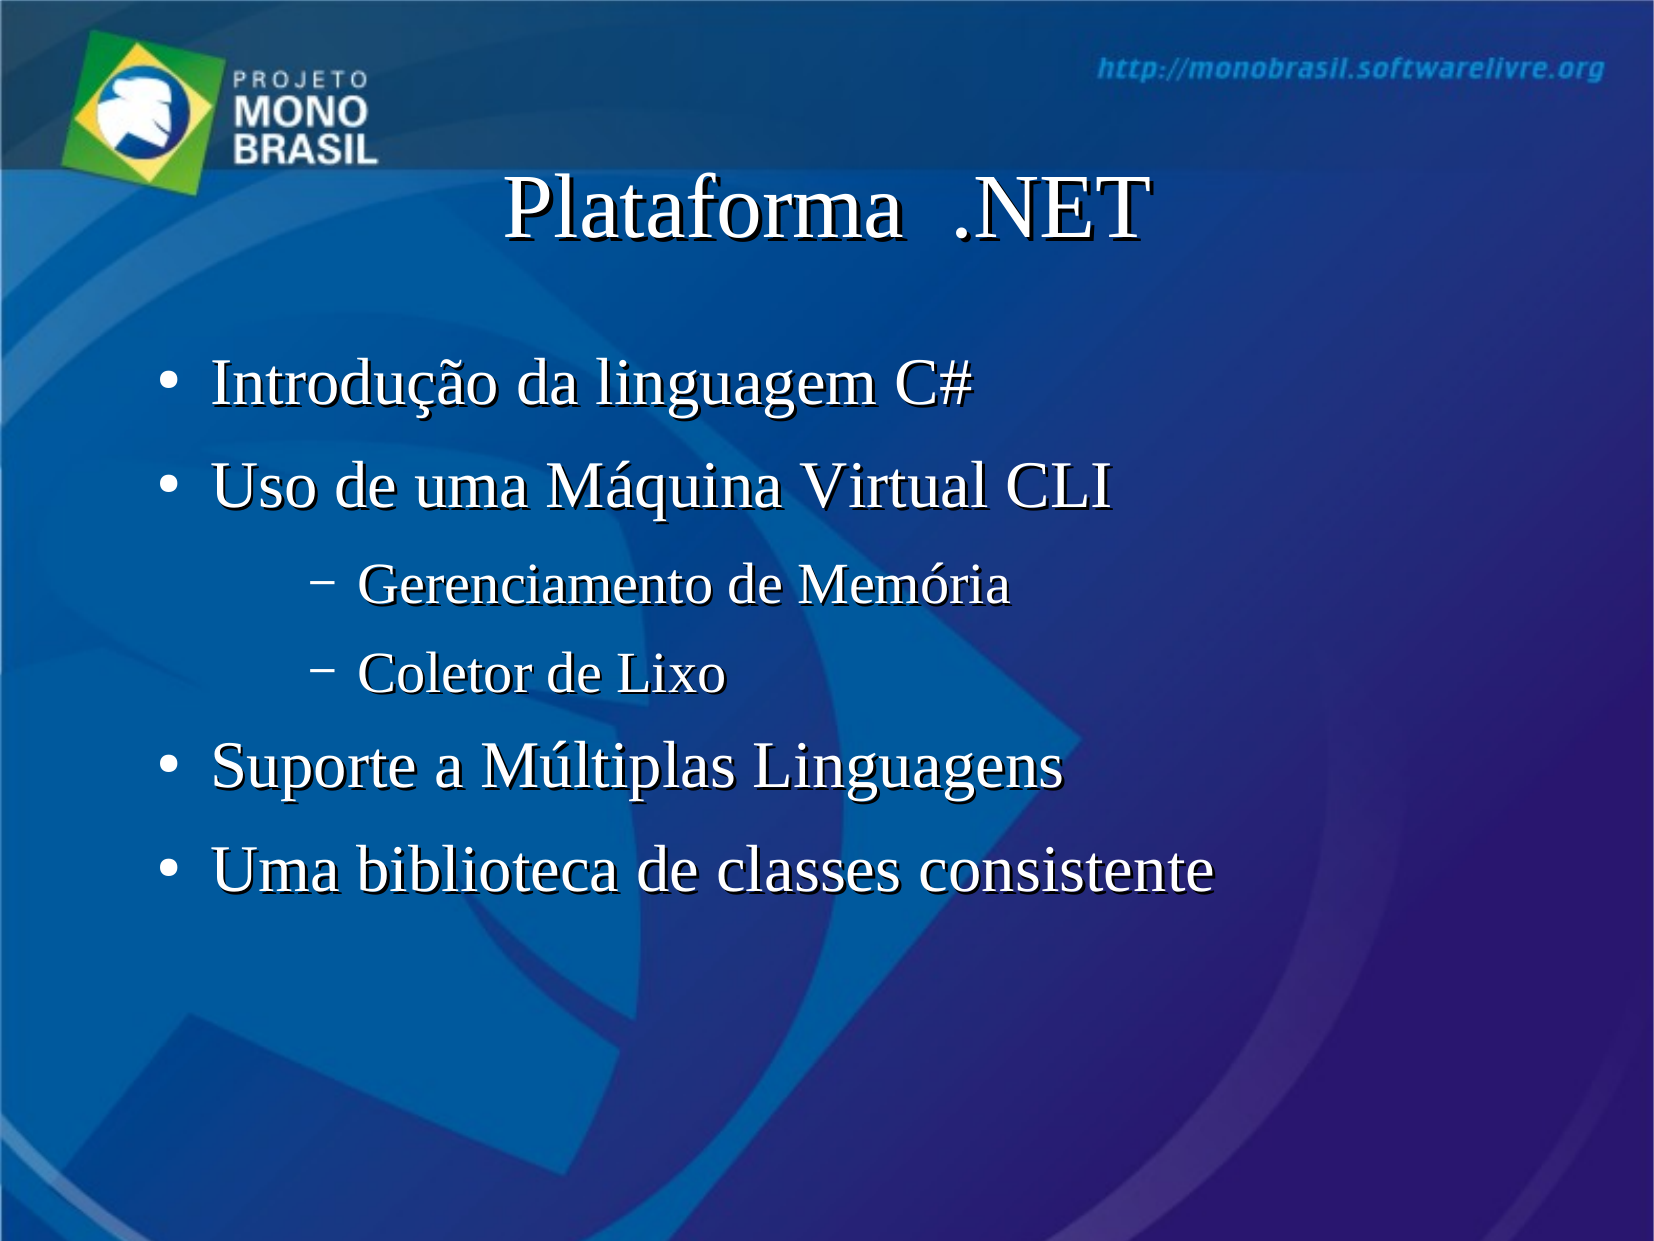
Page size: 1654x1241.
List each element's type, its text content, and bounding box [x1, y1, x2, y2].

picture [0, 0, 1654, 1241]
list Introdução da linguagem C# Uso de uma Máquina Virtual CLI Gerenciamento de Memória Coletor de Lixo Suporte a Múltiplas Linguagens Uma biblioteca de classes consistente [121, 344, 1534, 1127]
title Plataforma .NET [121, 102, 1534, 311]
